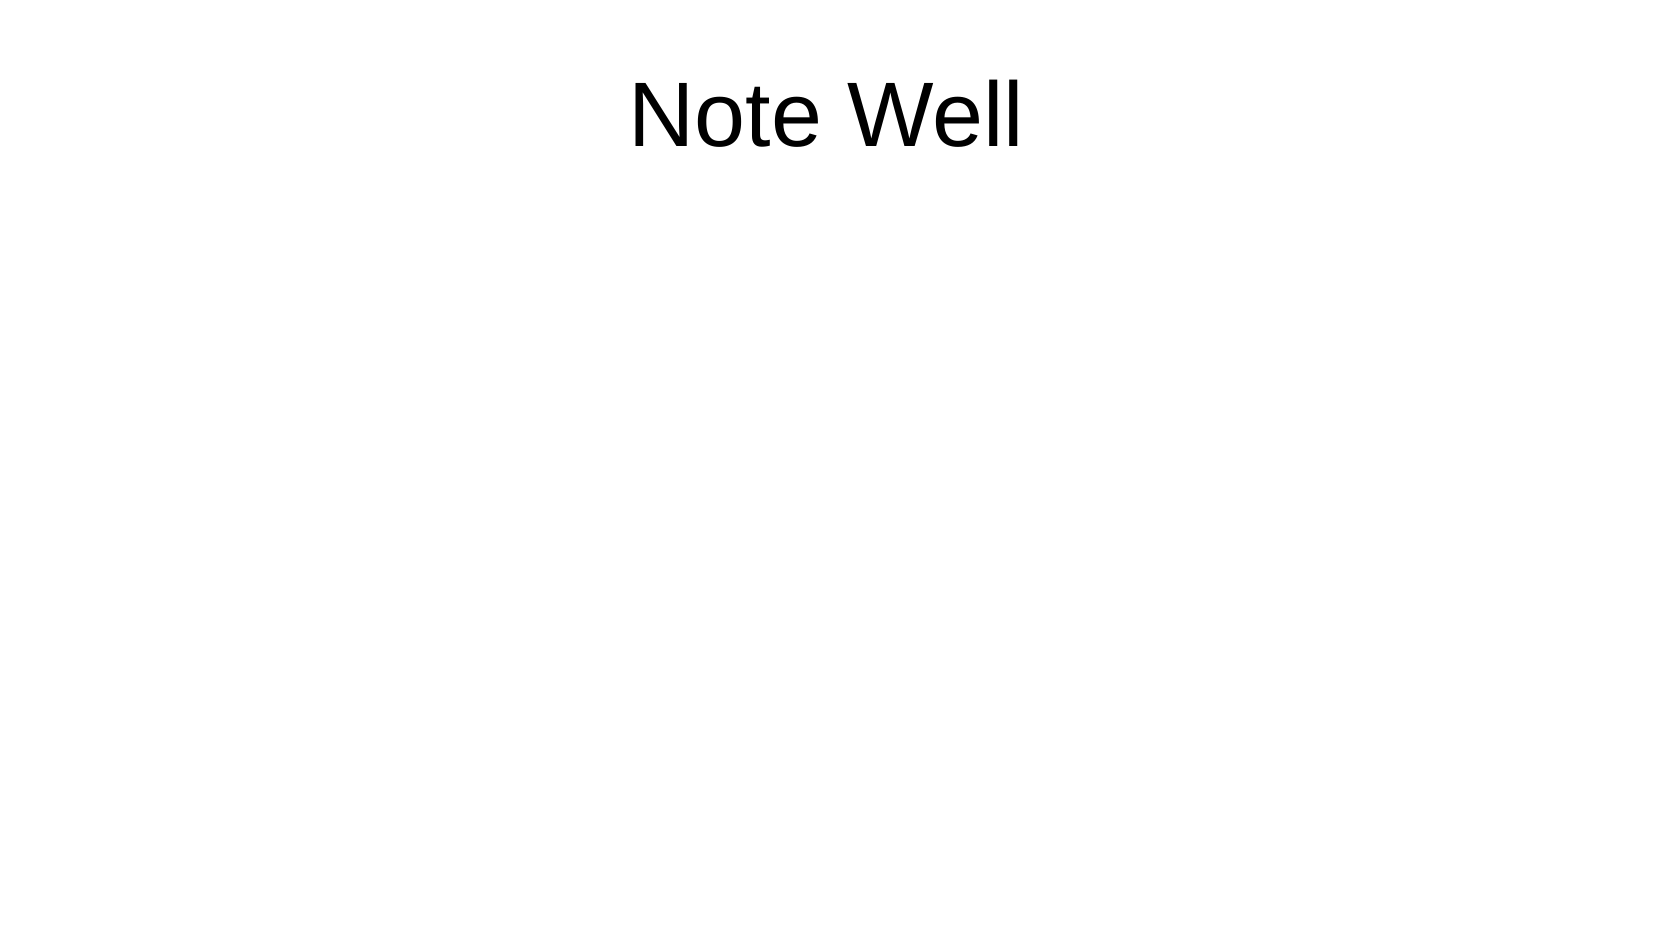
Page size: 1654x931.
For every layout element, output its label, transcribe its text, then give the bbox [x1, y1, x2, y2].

title Note Well [82, 37, 1571, 193]
